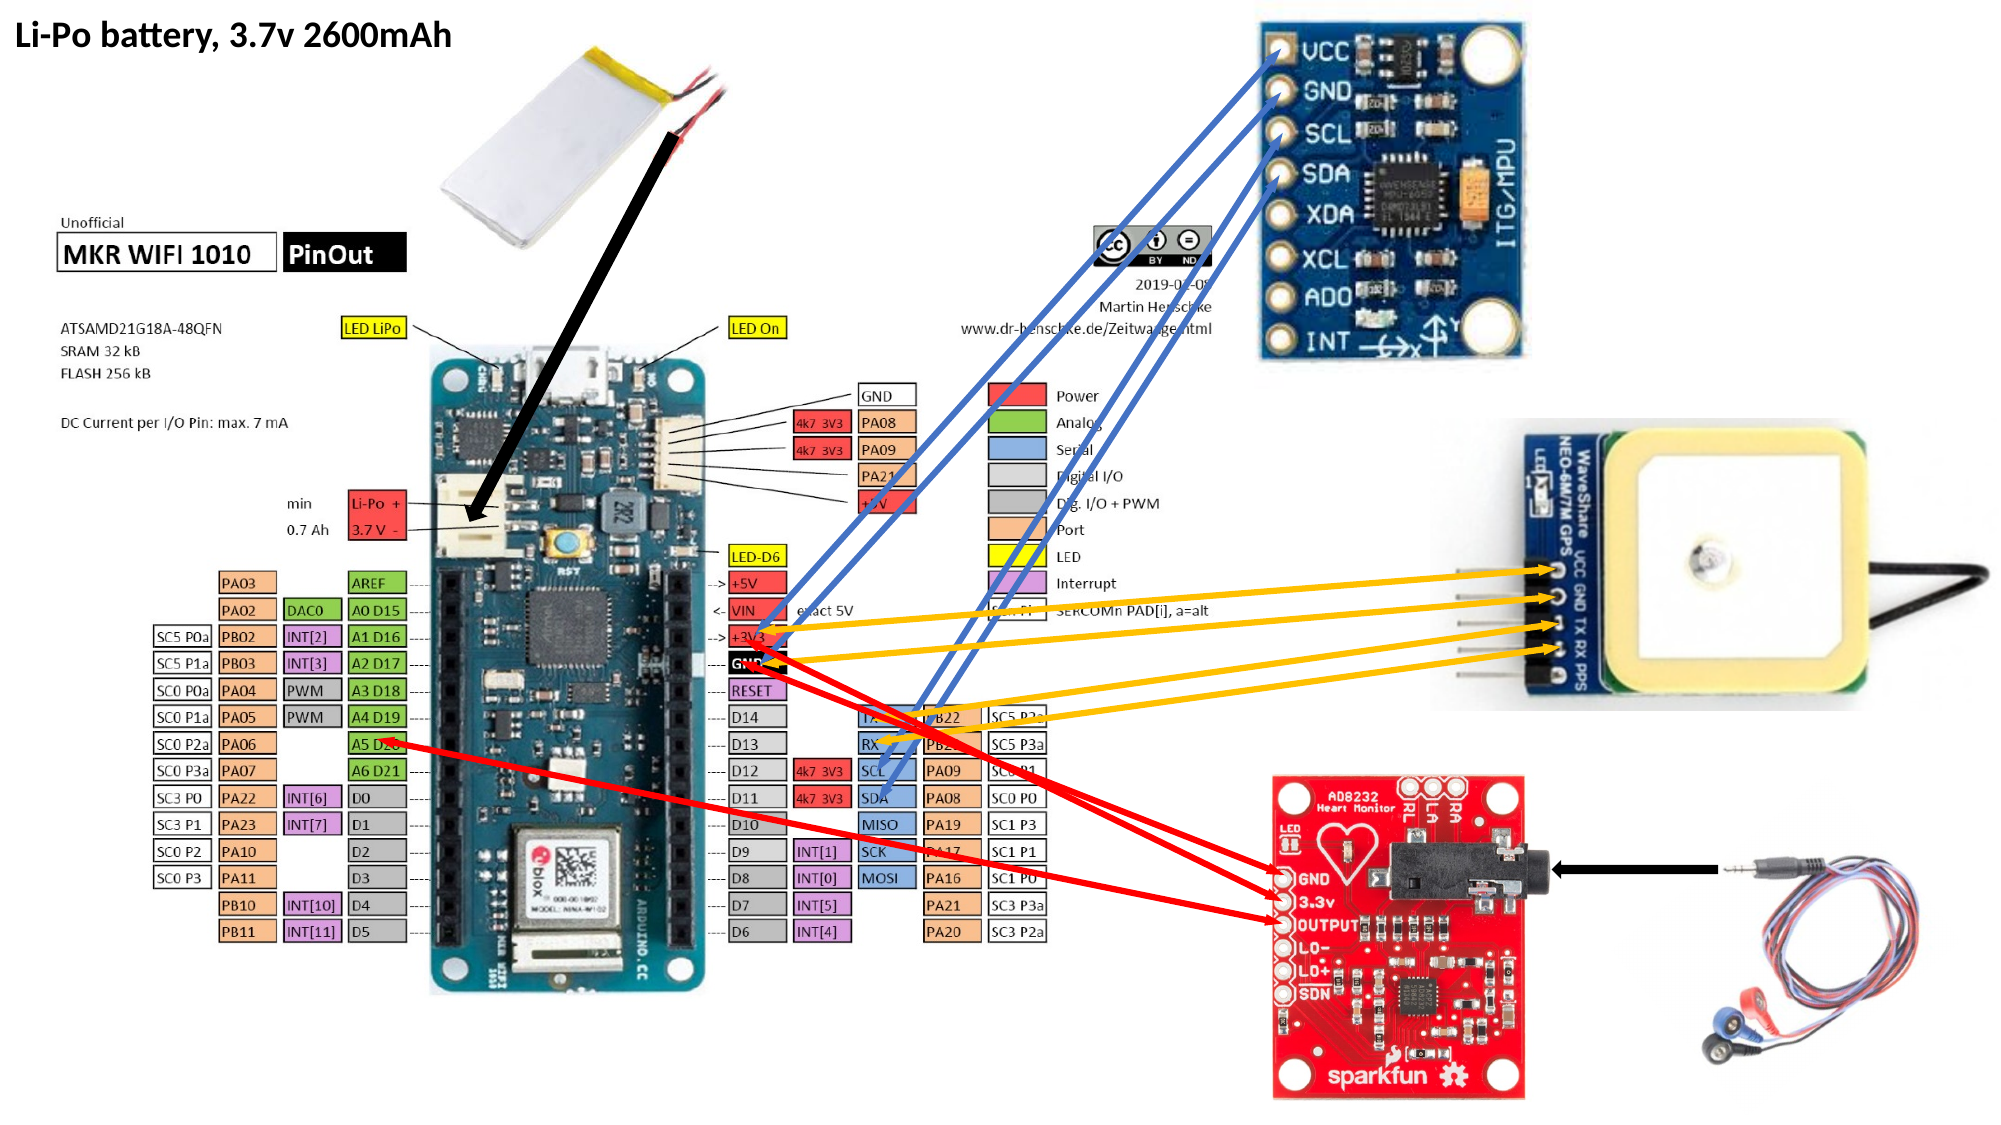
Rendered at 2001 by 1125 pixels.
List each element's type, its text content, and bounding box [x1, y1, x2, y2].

picture [778, 618, 970, 658]
picture [803, 170, 1245, 624]
picture [805, 652, 948, 712]
picture [1611, 775, 1961, 1116]
picture [1246, 0, 1533, 390]
text_box [465, 132, 679, 521]
text_box Li-Pο battery, 3.7v 2600mAh [0, 2, 502, 63]
picture [1007, 237, 1245, 608]
picture [1430, 418, 1999, 711]
picture [921, 650, 970, 710]
picture [770, 170, 1205, 626]
picture [986, 597, 1245, 641]
picture [931, 672, 1245, 729]
picture [916, 716, 928, 722]
picture [13, 0, 1555, 1112]
picture [984, 200, 1245, 610]
picture [963, 617, 992, 643]
picture [761, 665, 886, 714]
picture [944, 627, 1245, 706]
text_box [1553, 862, 1718, 877]
